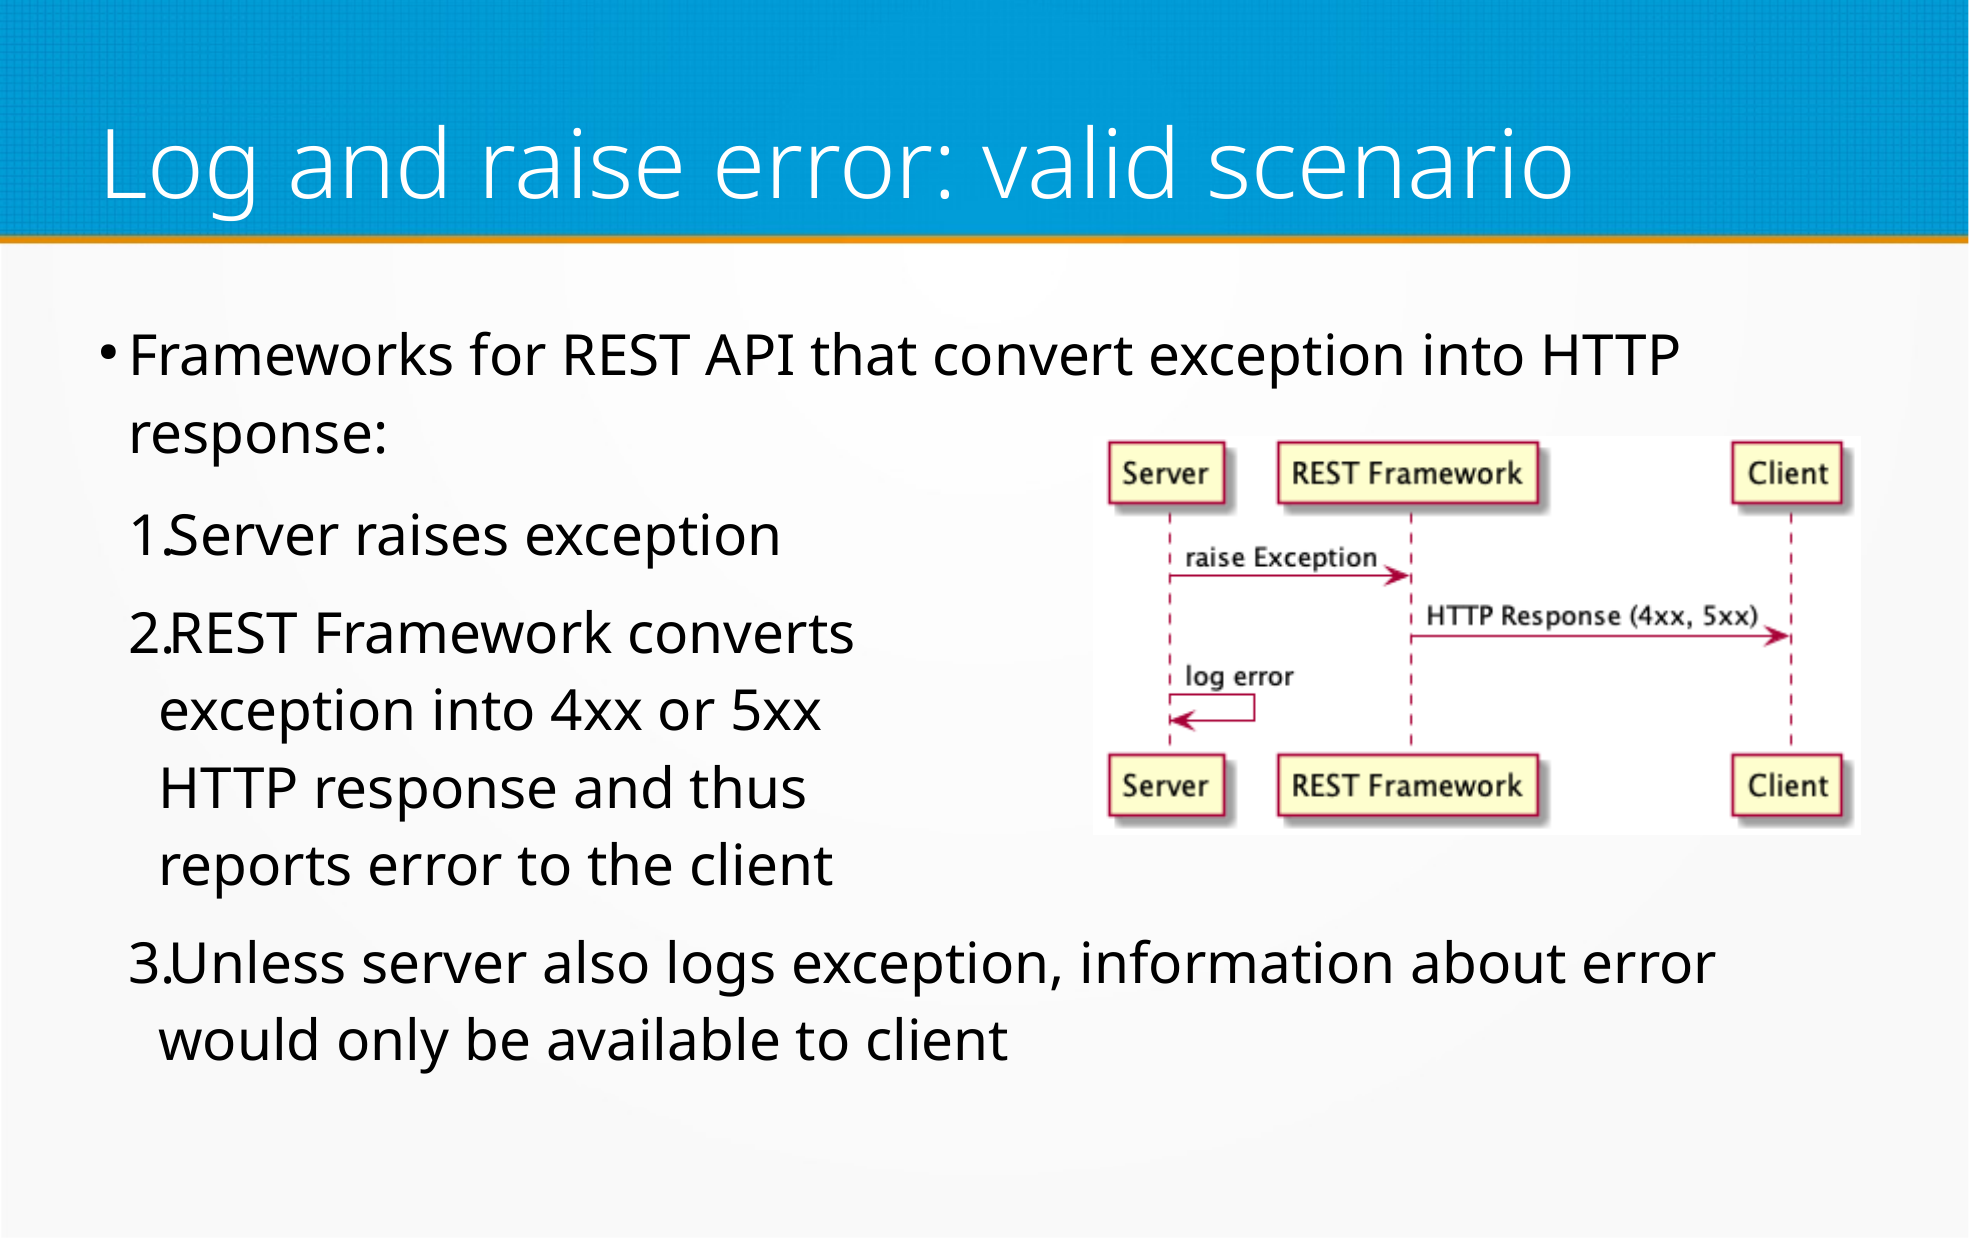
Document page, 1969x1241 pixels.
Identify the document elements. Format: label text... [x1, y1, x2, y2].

title Log and raise error: valid scenario [98, 19, 1870, 227]
list Frameworks for REST API that convert exception into HTTP response: Server raises exception REST Framework converts exception into 4xx or 5xx HTTP response and thus reports error to the client Unless server also logs exception, information about error would only be available to client [98, 315, 1861, 1081]
picture [0, 233, 1969, 1241]
